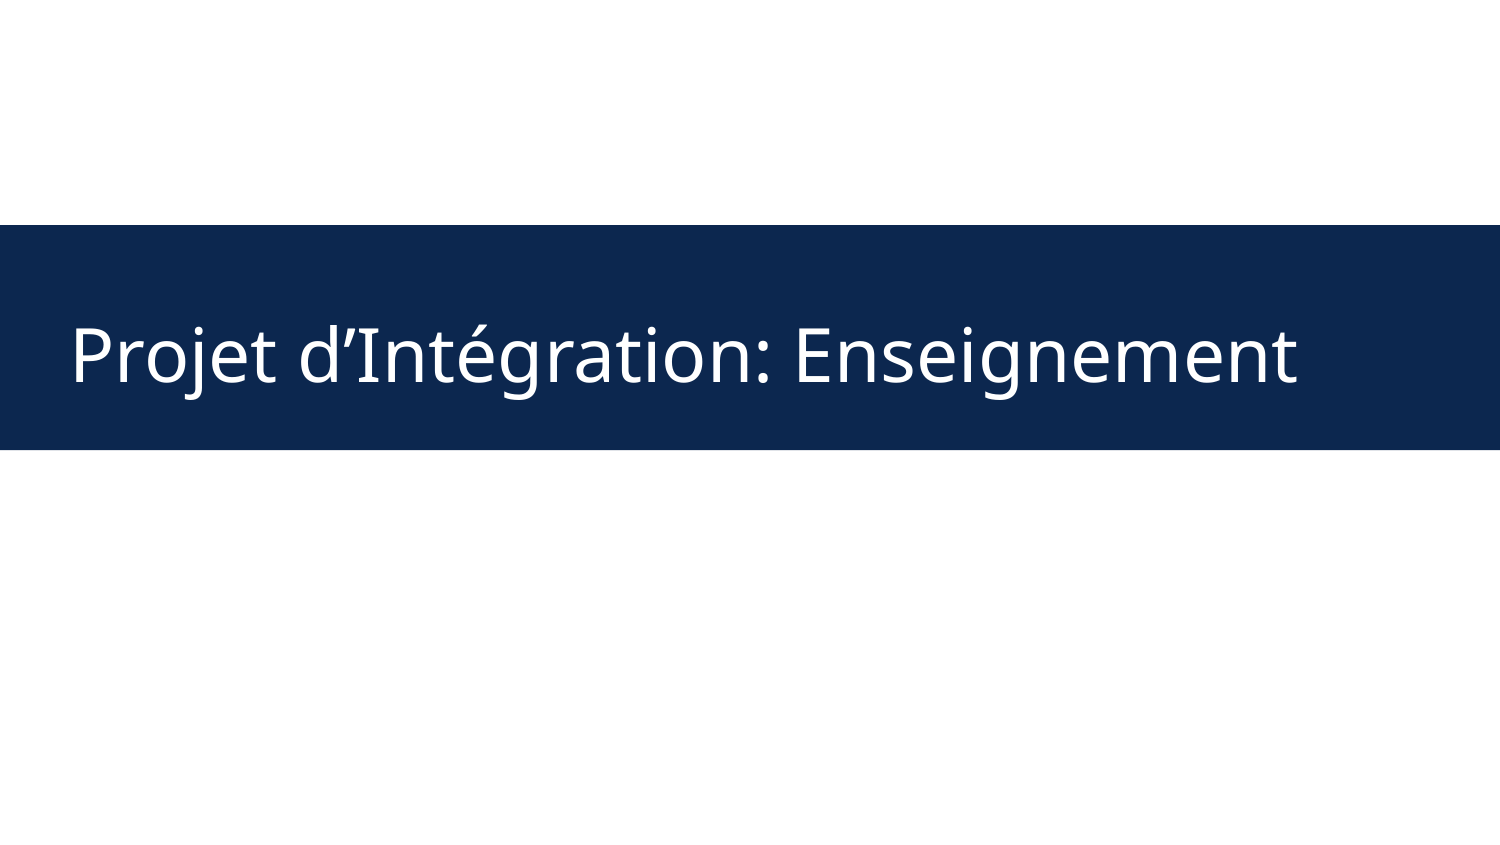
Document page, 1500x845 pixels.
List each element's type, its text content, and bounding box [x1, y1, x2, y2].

title Projet d’Intégration: Enseignement [69, 120, 1409, 413]
text_box [0, 225, 1500, 451]
